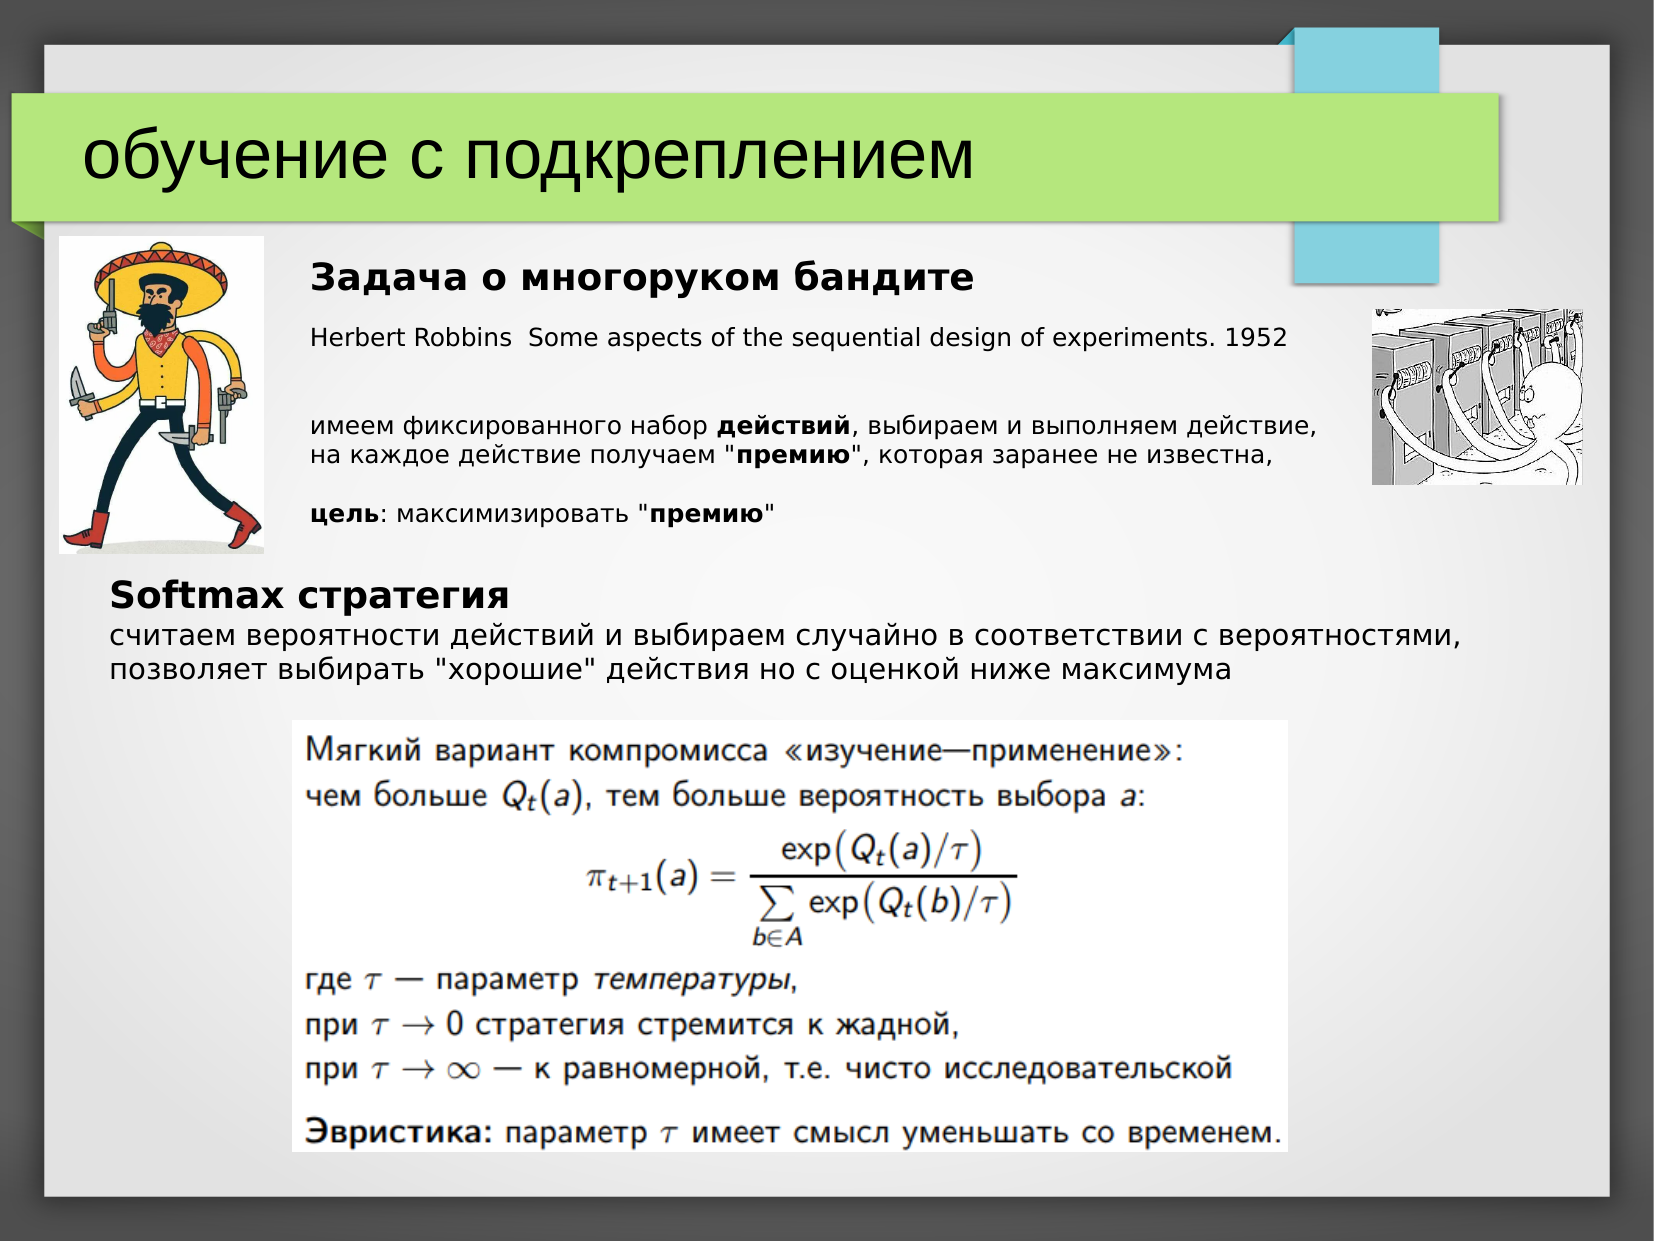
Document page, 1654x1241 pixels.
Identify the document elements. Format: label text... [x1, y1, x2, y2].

text_box Softmax стратегия считаем вероятности действий и выбираем случайно в соответствии с вероятностями, позволяет выбирать "хорошие" действия но с оценкой ниже максимума [94, 566, 1560, 729]
title обучение с подкреплением [82, 94, 1264, 213]
text_box Задача о многоруком бандите Herbert Robbins Some aspects of the sequential design of experiments. 1952 имеем фиксированного набор действий, выбираем и выполняем действие, на каждое действие получаем "премию", которая заранее не известна, цель: максимизировать "премию" [295, 248, 1406, 560]
picture [0, 0, 1654, 1241]
